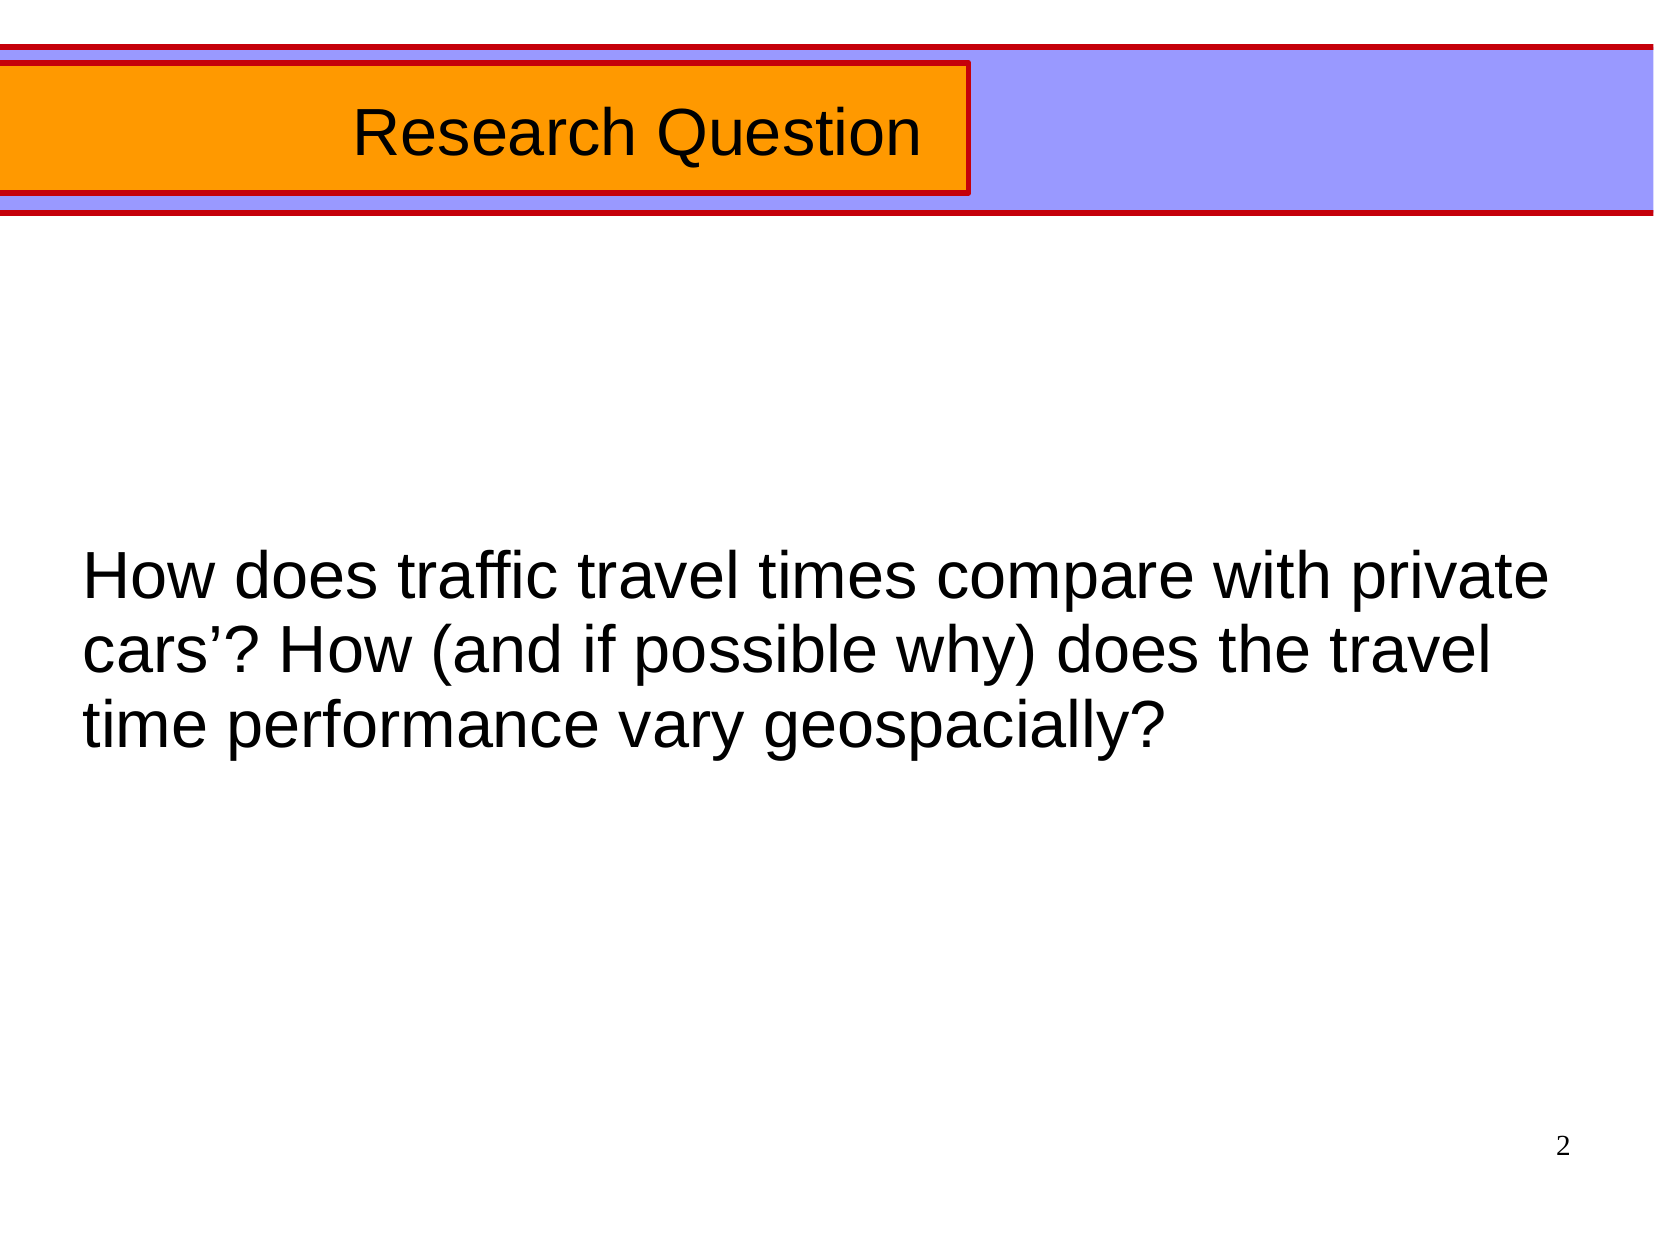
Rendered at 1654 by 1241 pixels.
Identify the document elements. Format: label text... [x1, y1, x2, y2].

text_box [0, 47, 1654, 213]
title Research Question [307, 70, 969, 193]
subtitle How does traffic travel times compare with private cars’? How (and if possible why) does the travel time performance vary geospacially? [82, 290, 1571, 1010]
